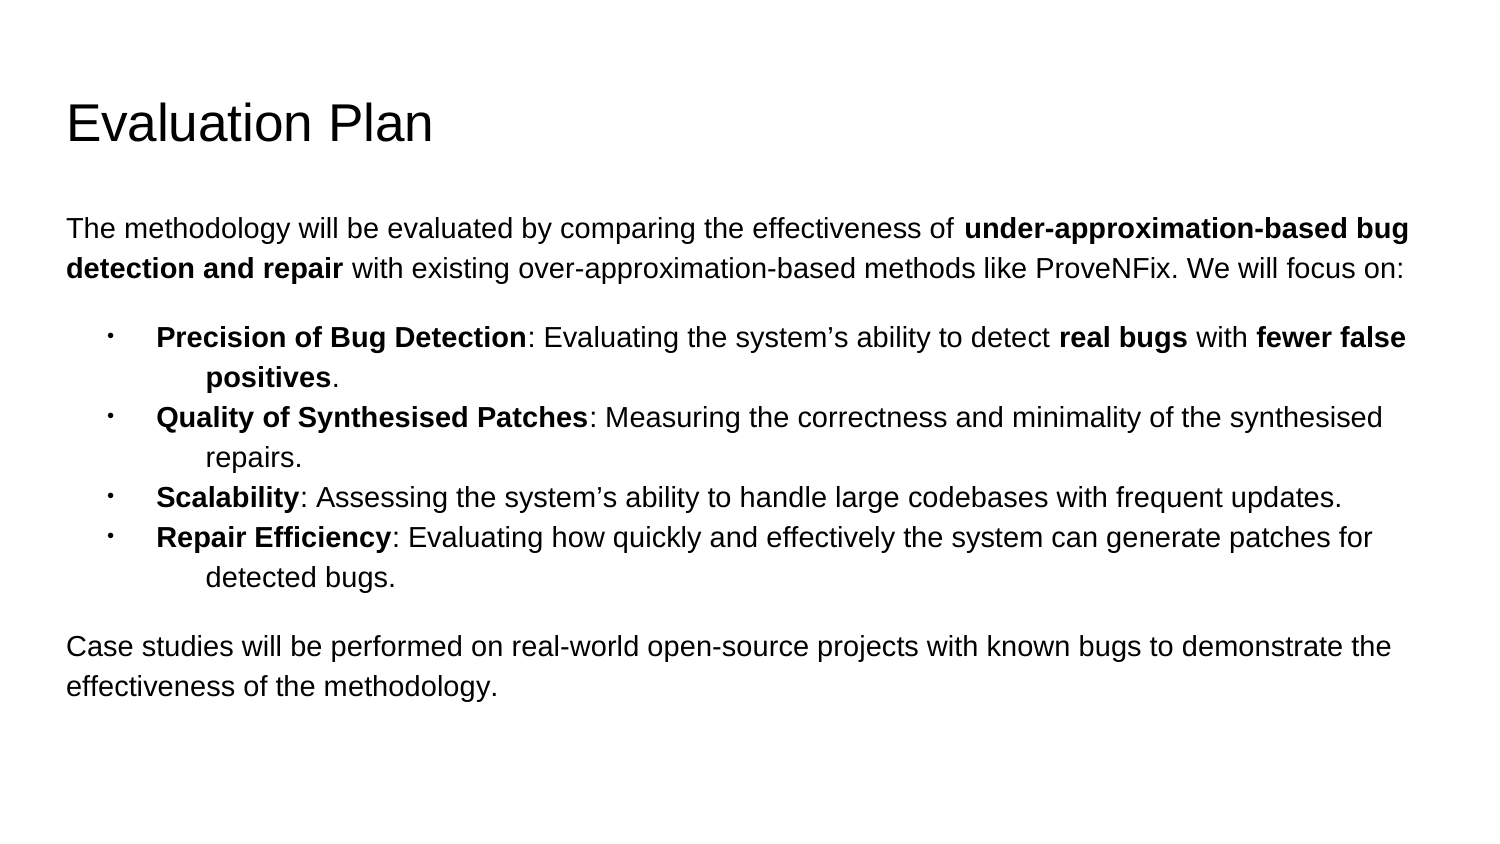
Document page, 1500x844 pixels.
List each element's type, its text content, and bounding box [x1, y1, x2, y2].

title Evaluation Plan [51, 72, 1449, 167]
list The methodology will be evaluated by comparing the effectiveness of under-approximation-based bug detection and repair with existing over-approximation-based methods like ProveNFix. We will focus on: Precision of Bug Detection: Evaluating the system’s ability to detect real bugs with fewer false positives. Quality of Synthesised Patches: Measuring the correctness and minimality of the synthesised repairs. Scalability: Assessing the system’s ability to handle large codebases with frequent updates. Repair Efficiency: Evaluating how quickly and effectively the system can generate patches for detected bugs. Case studies will be performed on real-world open-source projects with known bugs to demonstrate the effectiveness of the methodology. [51, 189, 1449, 750]
